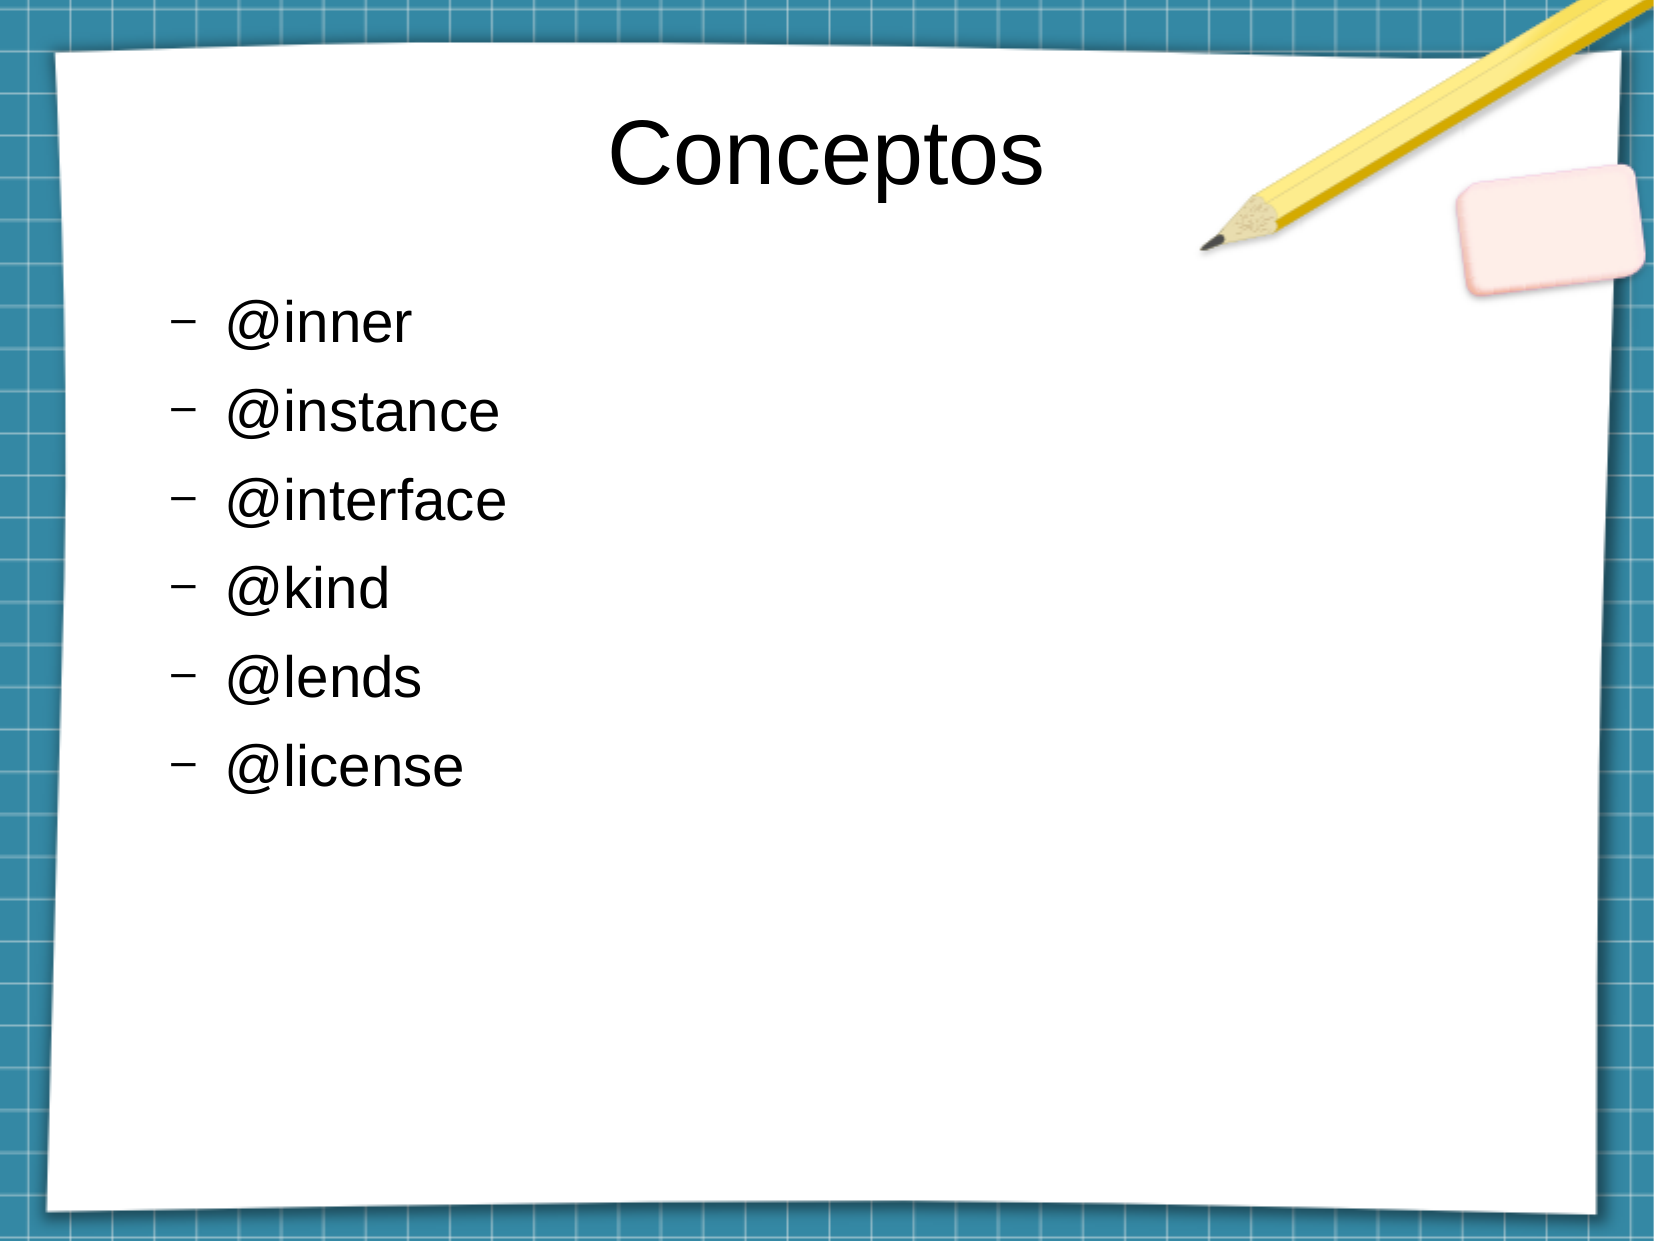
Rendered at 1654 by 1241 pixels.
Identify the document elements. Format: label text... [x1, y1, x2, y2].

title Conceptos [82, 49, 1571, 257]
list @inner @instance @interface @kind @lends @license [82, 290, 1571, 1010]
picture [0, 0, 1654, 1241]
